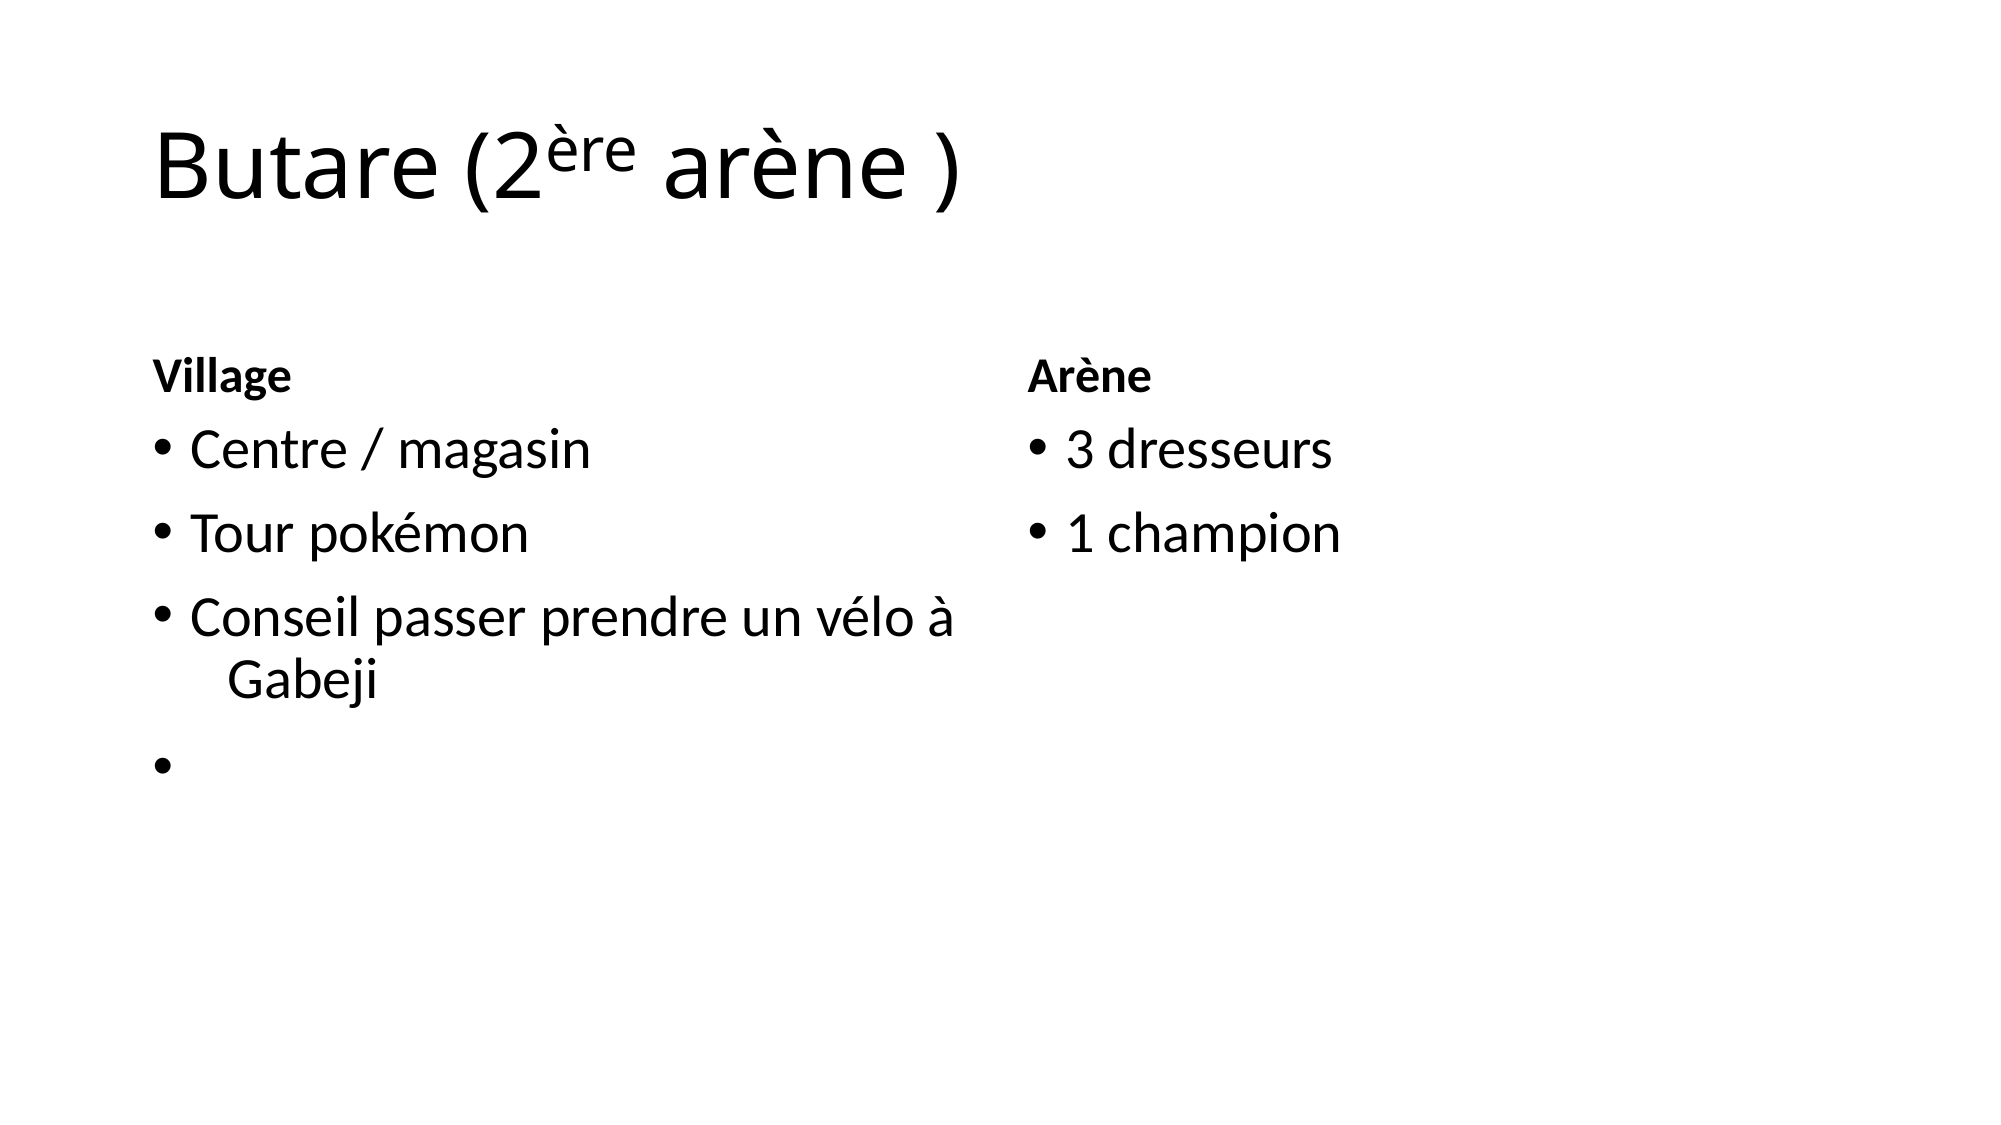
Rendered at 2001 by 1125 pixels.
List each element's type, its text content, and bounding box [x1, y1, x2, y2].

list Centre / magasin Tour pokémon Conseil passer prendre un vélo à Gabeji [137, 410, 984, 1016]
list Village [137, 275, 984, 410]
list Arène [1012, 275, 1863, 410]
title Butare (2ère arène ) [137, 59, 1863, 278]
list 3 dresseurs 1 champion [1012, 410, 1863, 1016]
